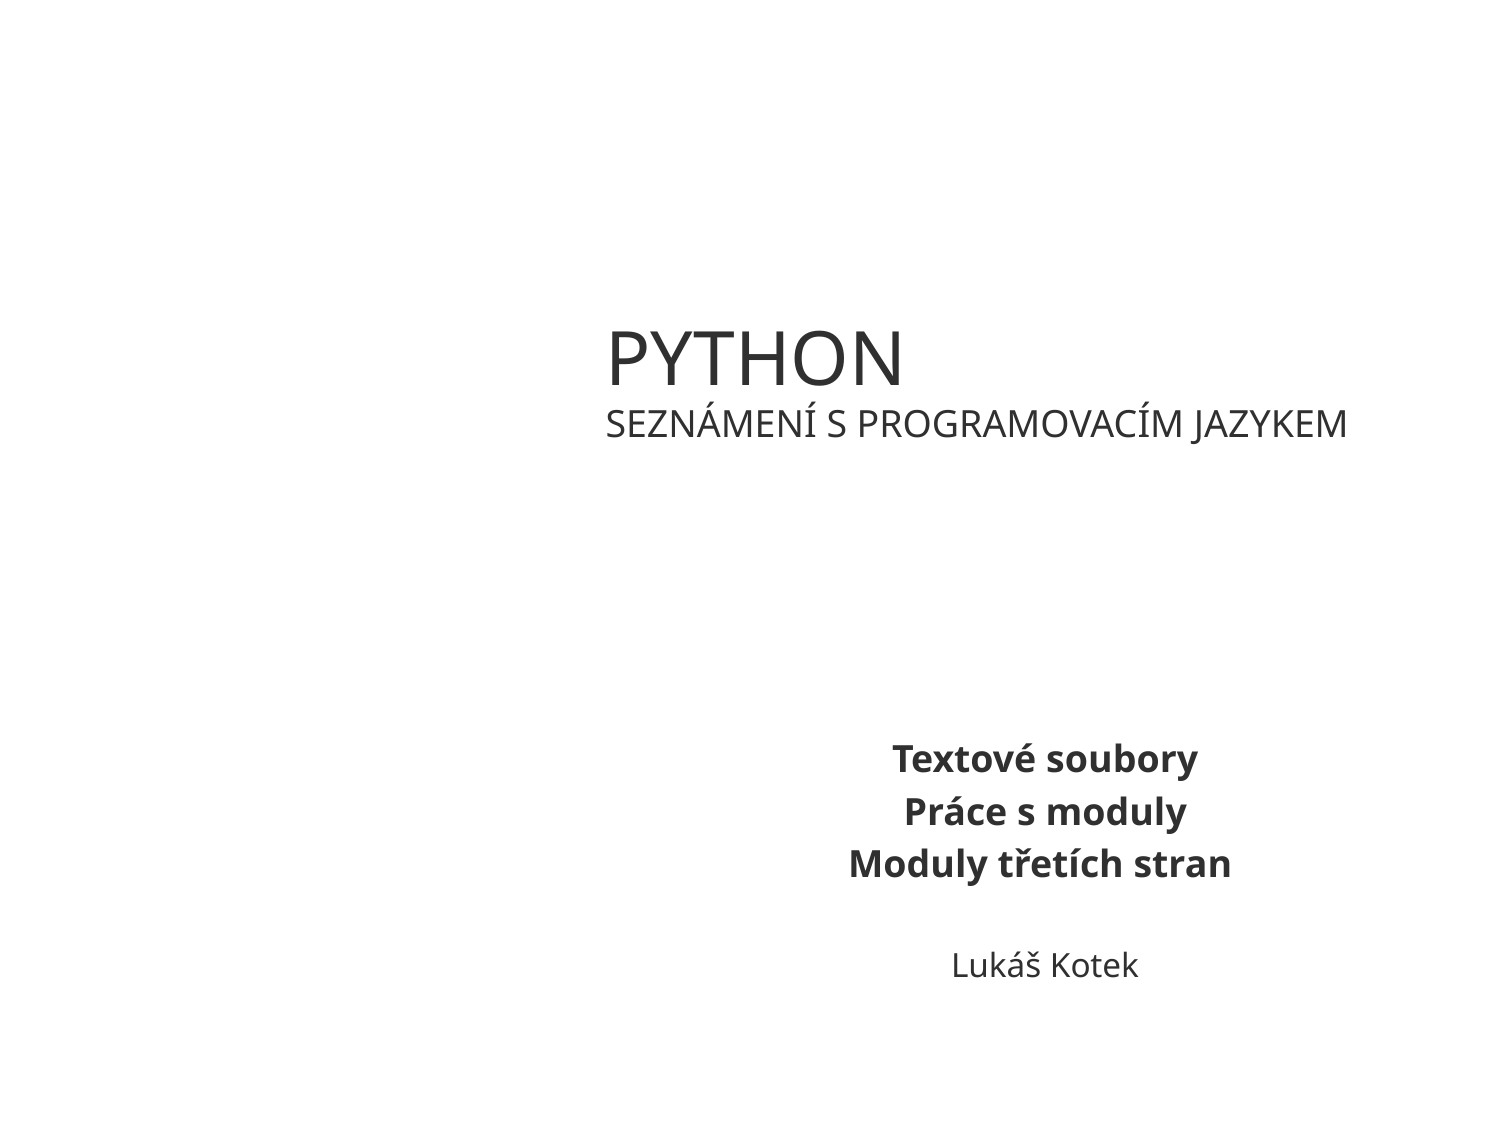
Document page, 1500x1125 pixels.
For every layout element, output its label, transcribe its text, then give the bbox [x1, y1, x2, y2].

subtitle Textové soubory Práce s moduly Moduly třetích stran Lukáš Kotek [590, 727, 1500, 1004]
title Python Seznámení s programovacím jazykem [590, 302, 1500, 587]
